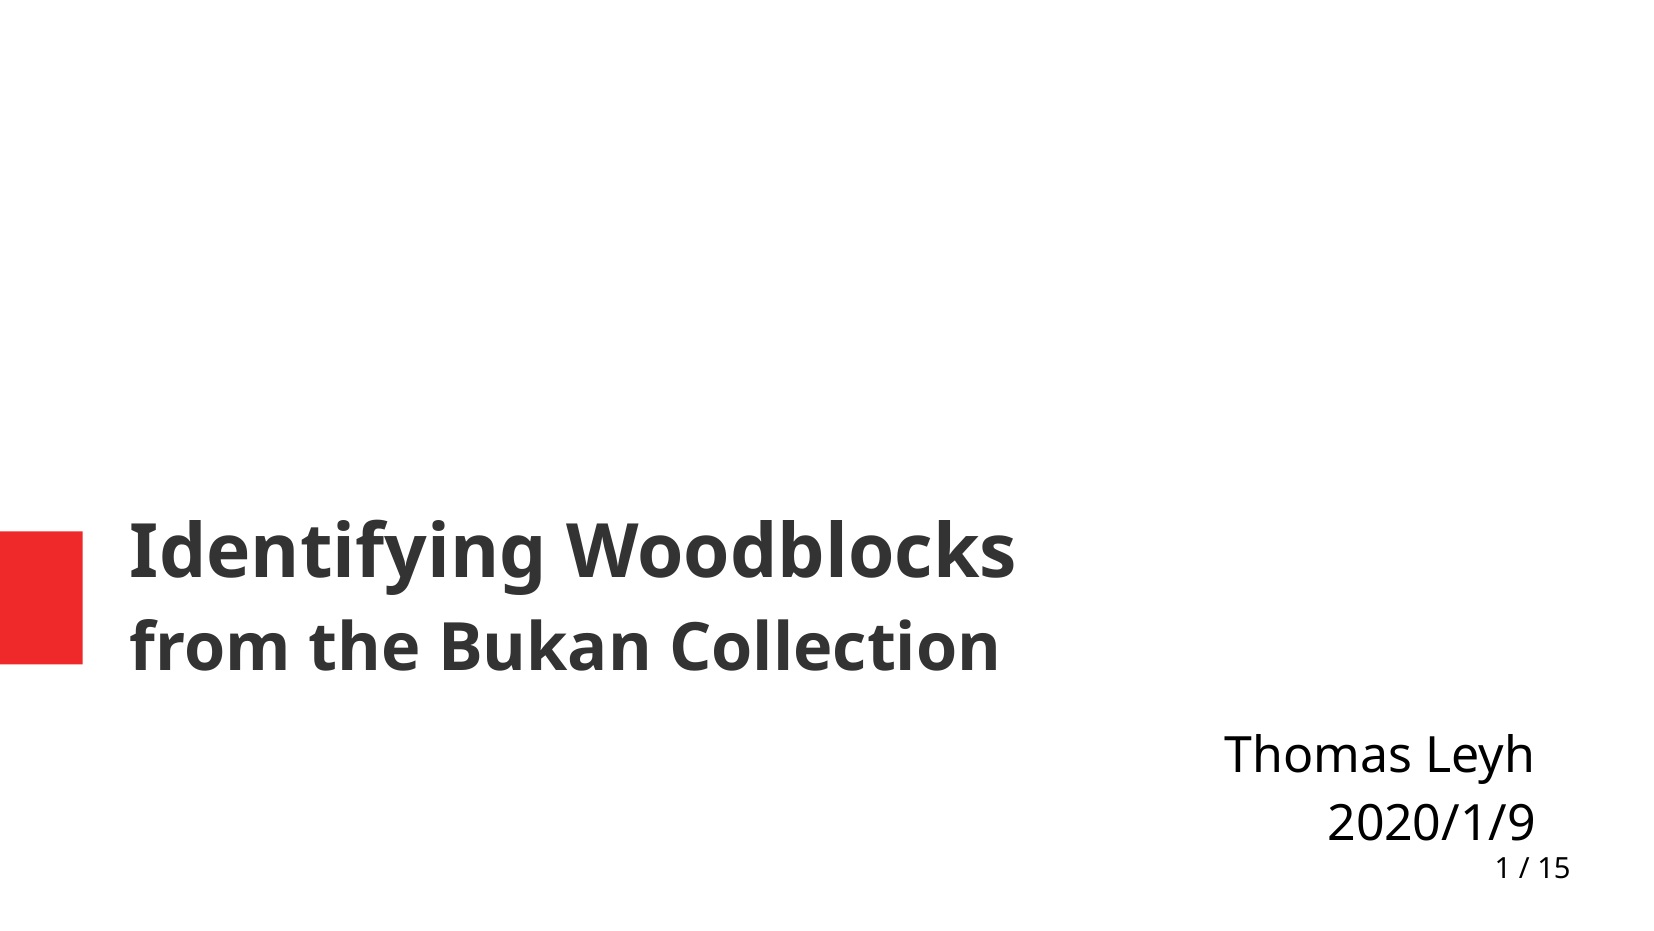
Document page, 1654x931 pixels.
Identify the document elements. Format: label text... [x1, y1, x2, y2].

title Identifying Woodblocks from the Bukan Collection [129, 496, 1536, 691]
subtitle Thomas Leyh 2020/1/9 [129, 718, 1536, 856]
